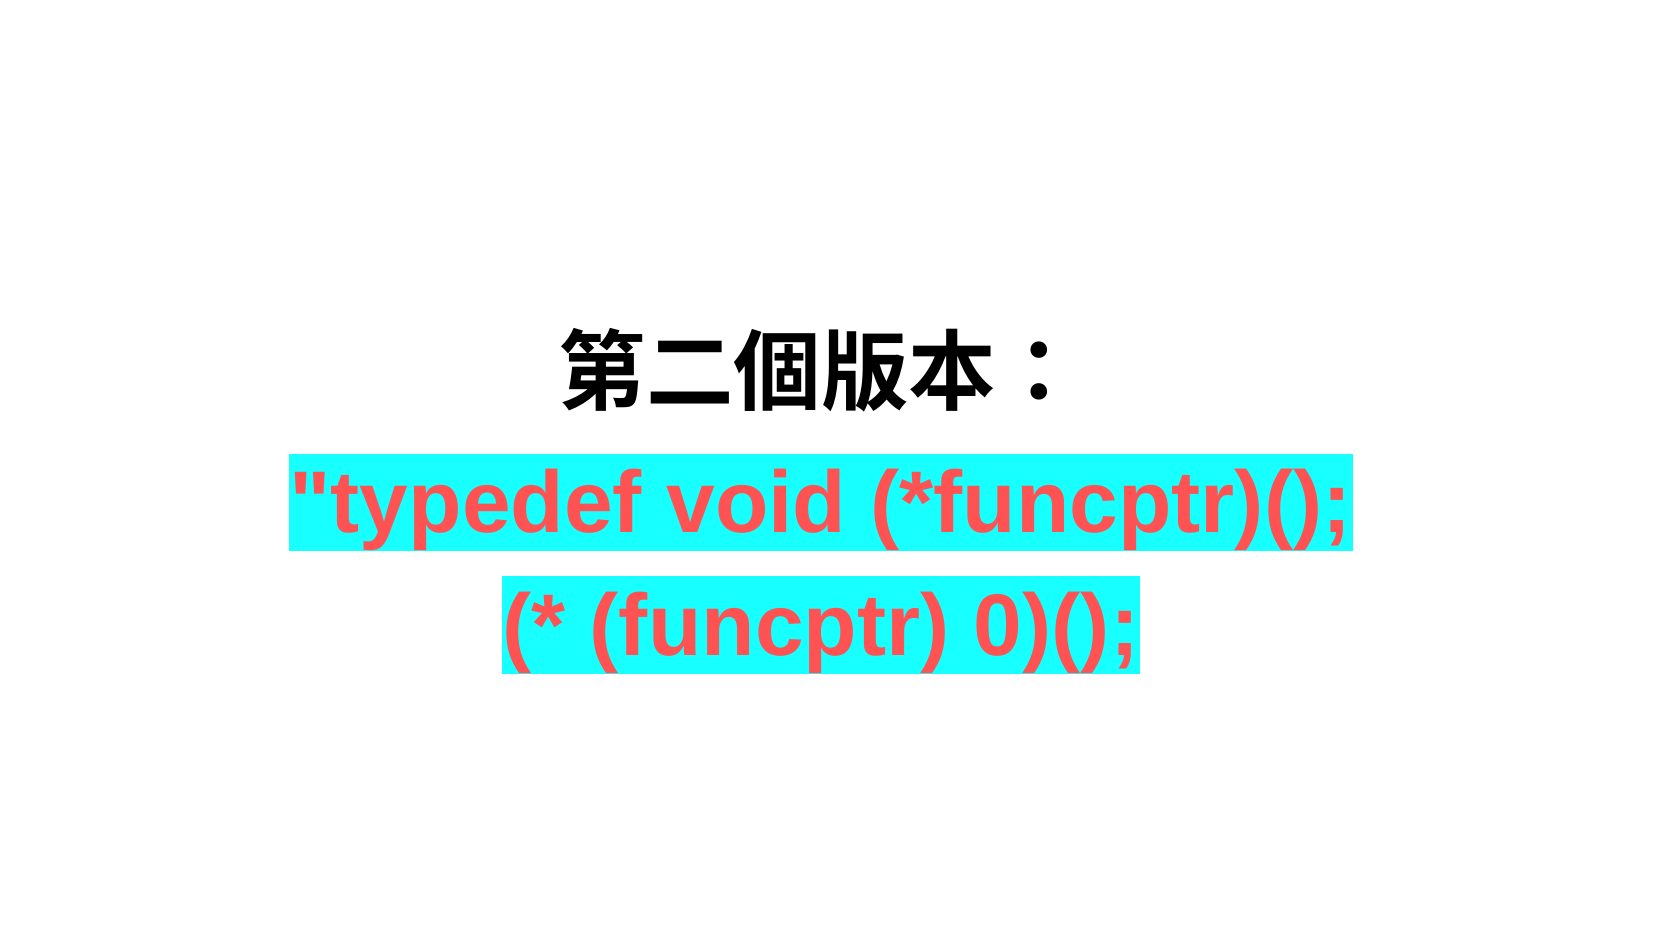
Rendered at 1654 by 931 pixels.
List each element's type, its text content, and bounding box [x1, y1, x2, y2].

text_box 第二個版本： "typedef void (*funcptr)(); (* (funcptr) 0)(); [77, 149, 1566, 825]
